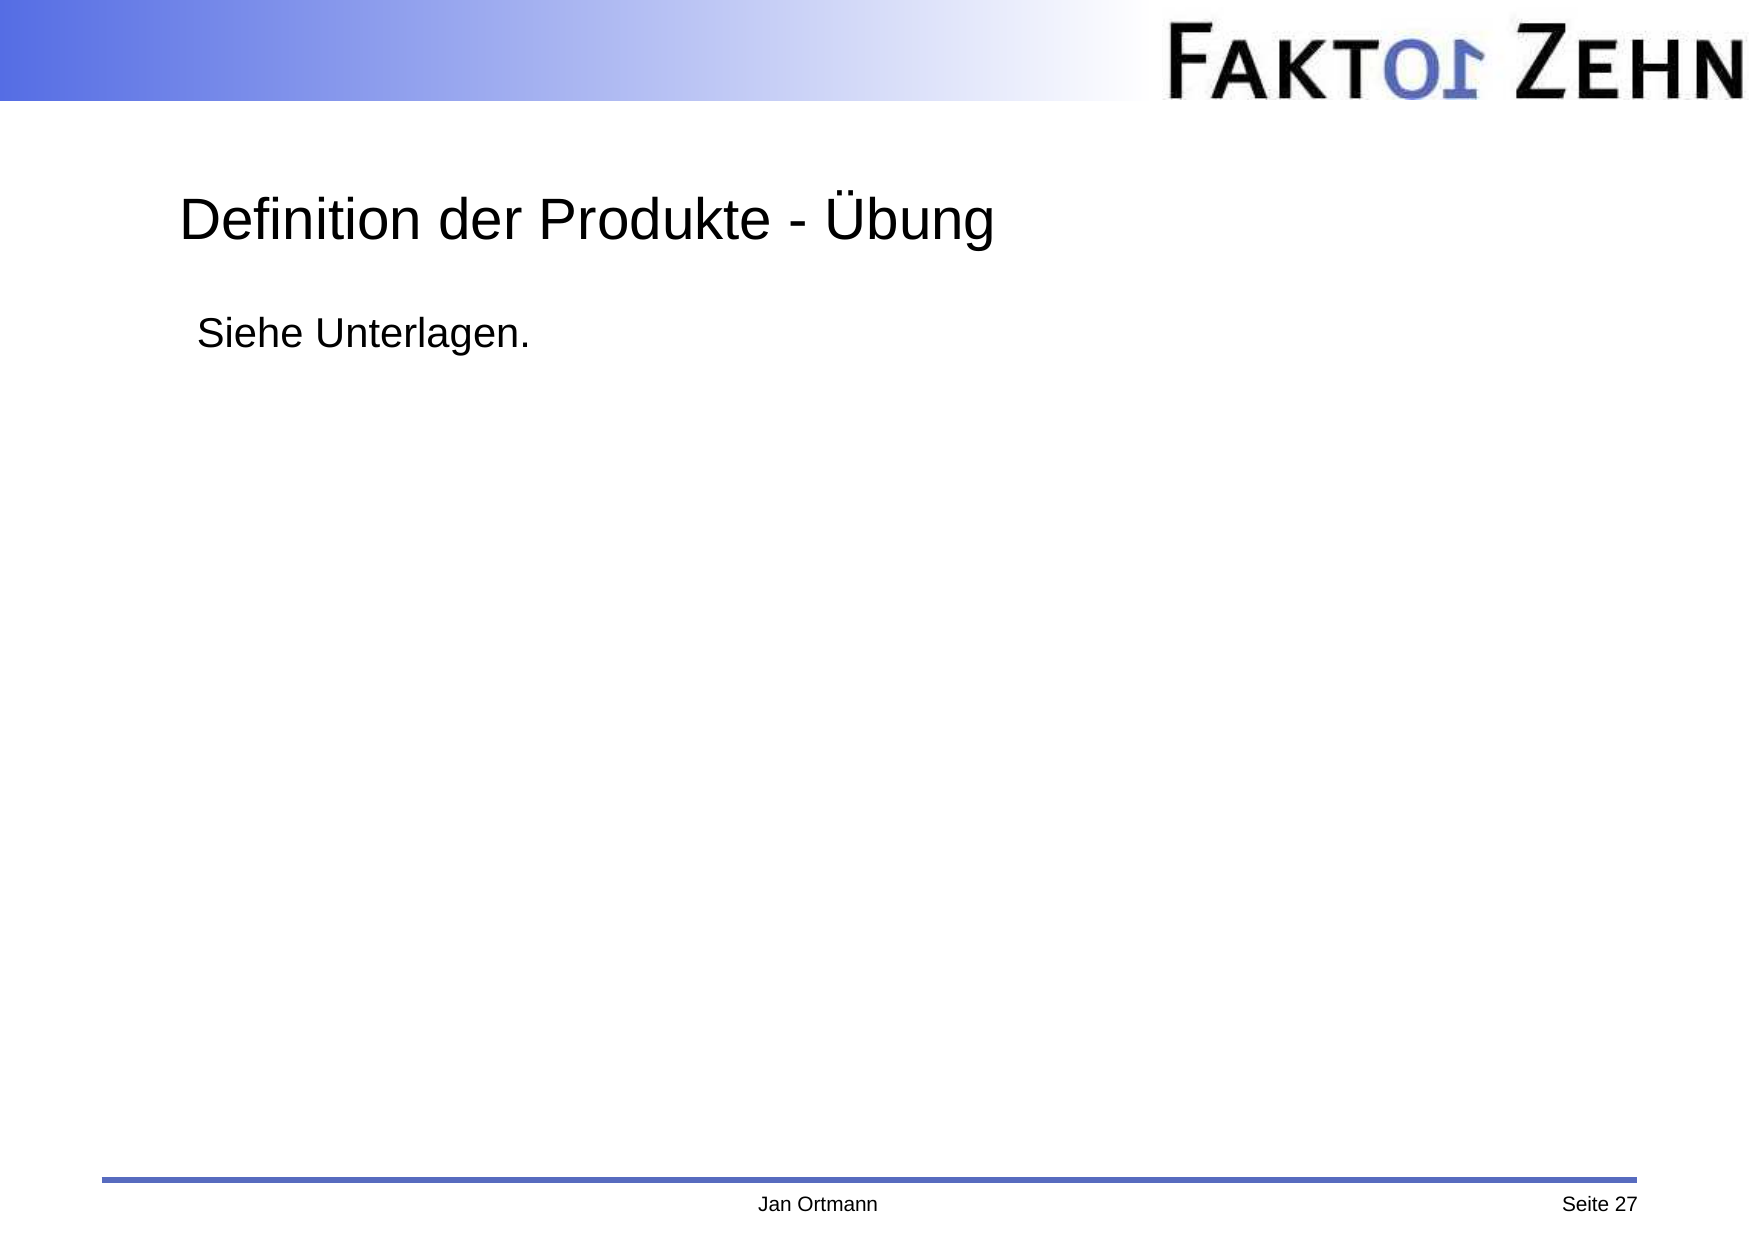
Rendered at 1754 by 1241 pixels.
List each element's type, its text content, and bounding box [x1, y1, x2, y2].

list Siehe Unterlagen. [179, 310, 1576, 1078]
picture [1162, 7, 1752, 100]
title Definition der Produkte - Übung [179, 142, 1576, 296]
